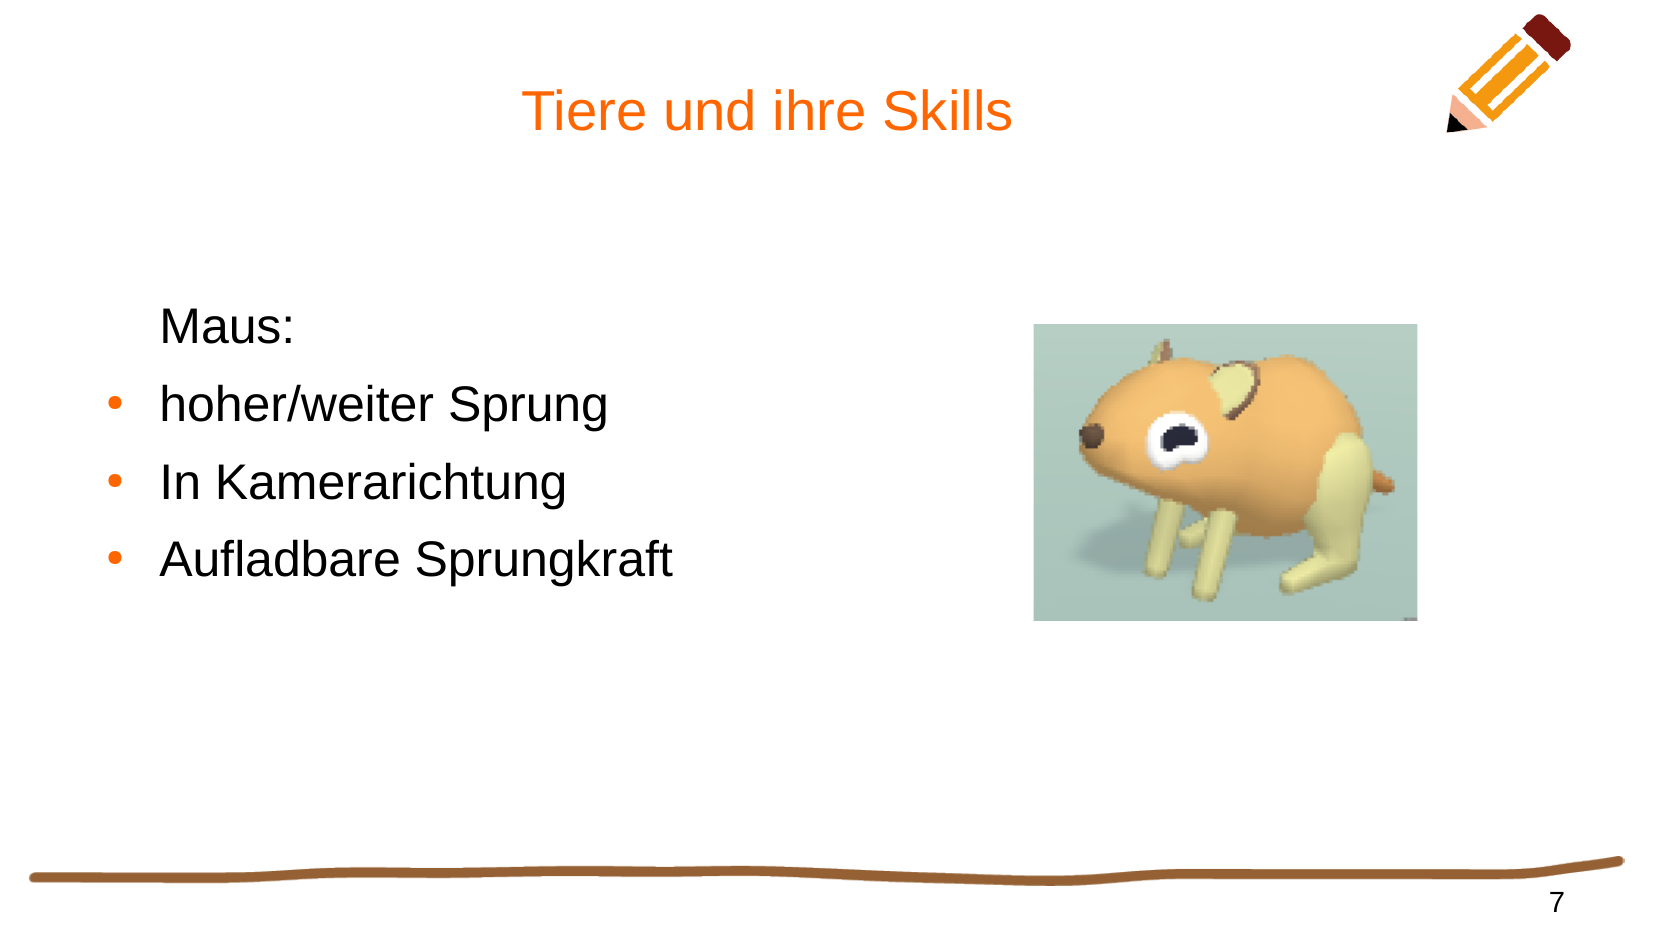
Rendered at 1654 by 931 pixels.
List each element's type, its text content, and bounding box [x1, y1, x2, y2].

picture [29, 856, 1625, 886]
picture [1446, 14, 1571, 133]
list Maus: hoher/weiter Sprung In Kamerarichtung Aufladbare Sprungkraft [88, 206, 1565, 680]
picture [1033, 324, 1418, 621]
title Tiere und ihre Skills [88, 59, 1447, 163]
